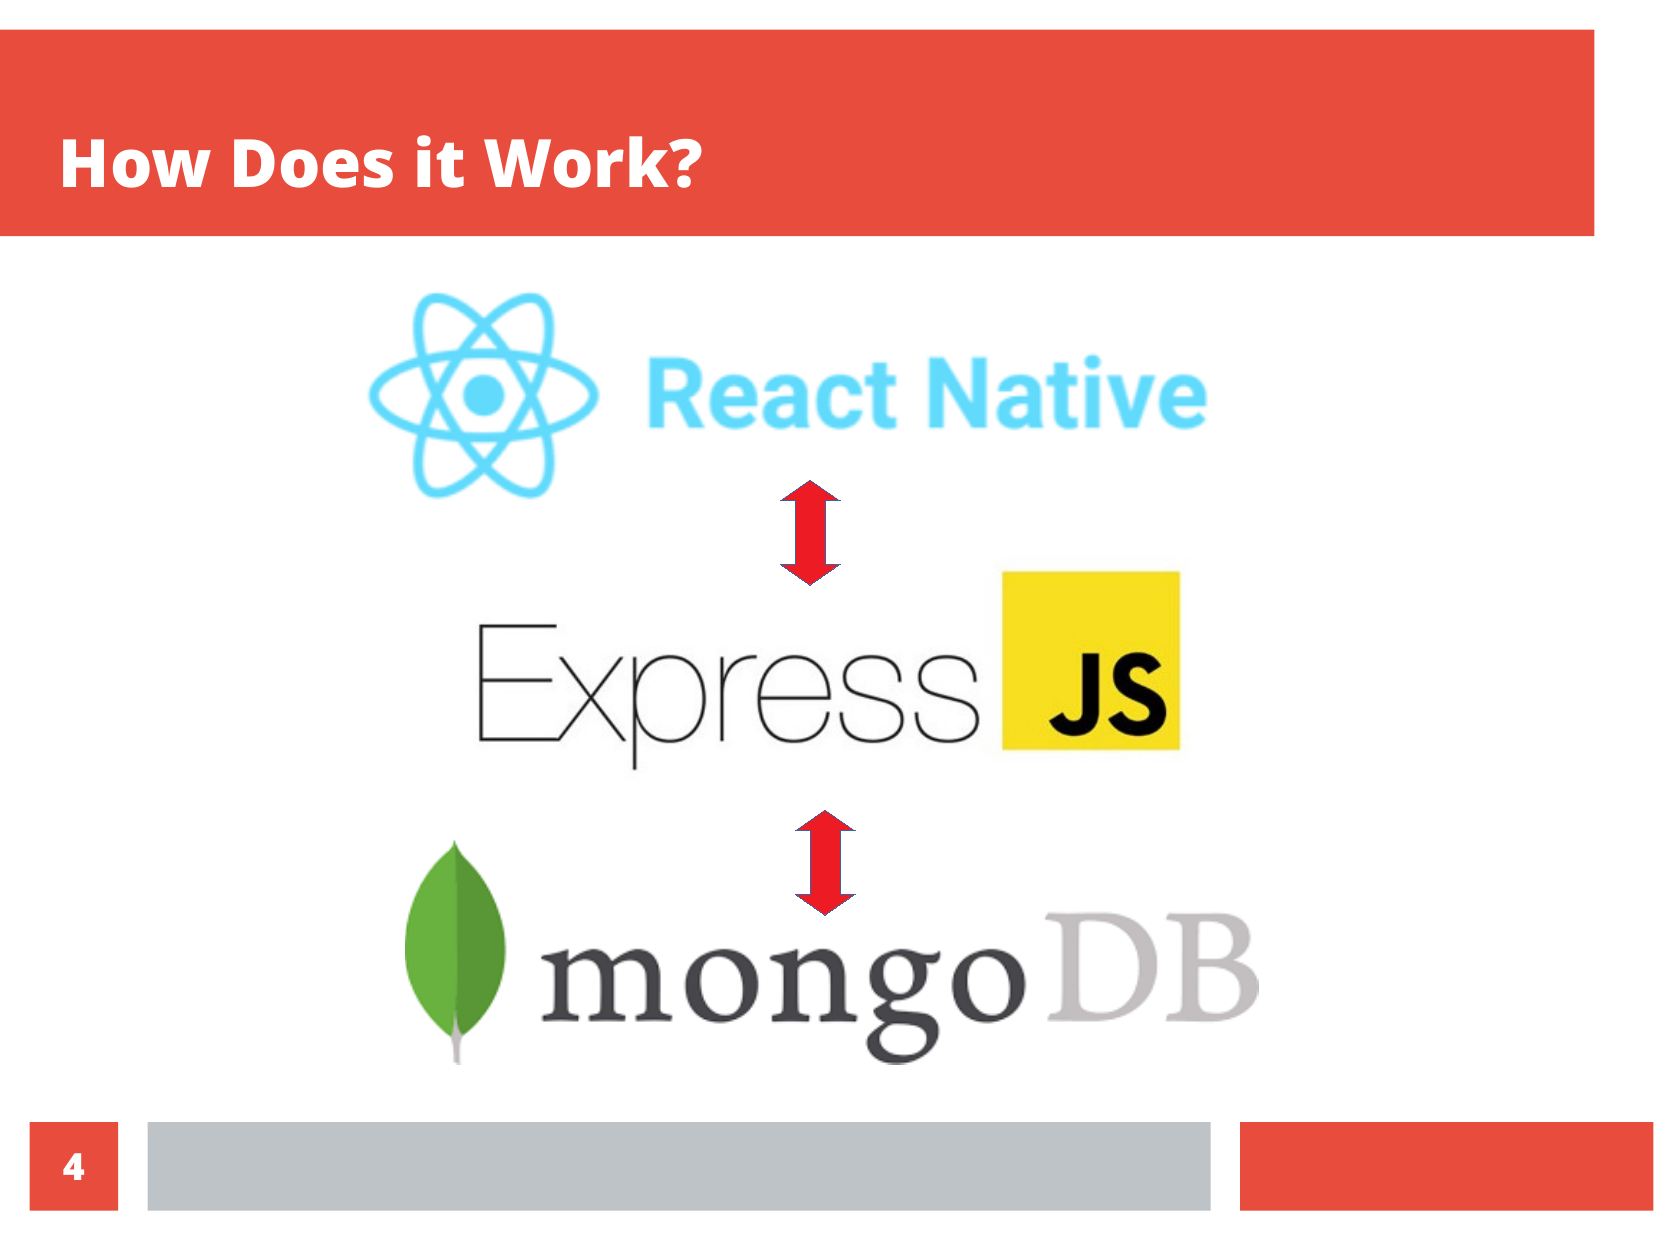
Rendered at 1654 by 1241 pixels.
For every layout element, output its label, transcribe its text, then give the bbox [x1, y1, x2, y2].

text_box [780, 480, 841, 586]
picture [330, 239, 1246, 804]
text_box [795, 810, 856, 916]
picture [405, 840, 1259, 1066]
title How Does it Work? [59, 59, 1595, 207]
